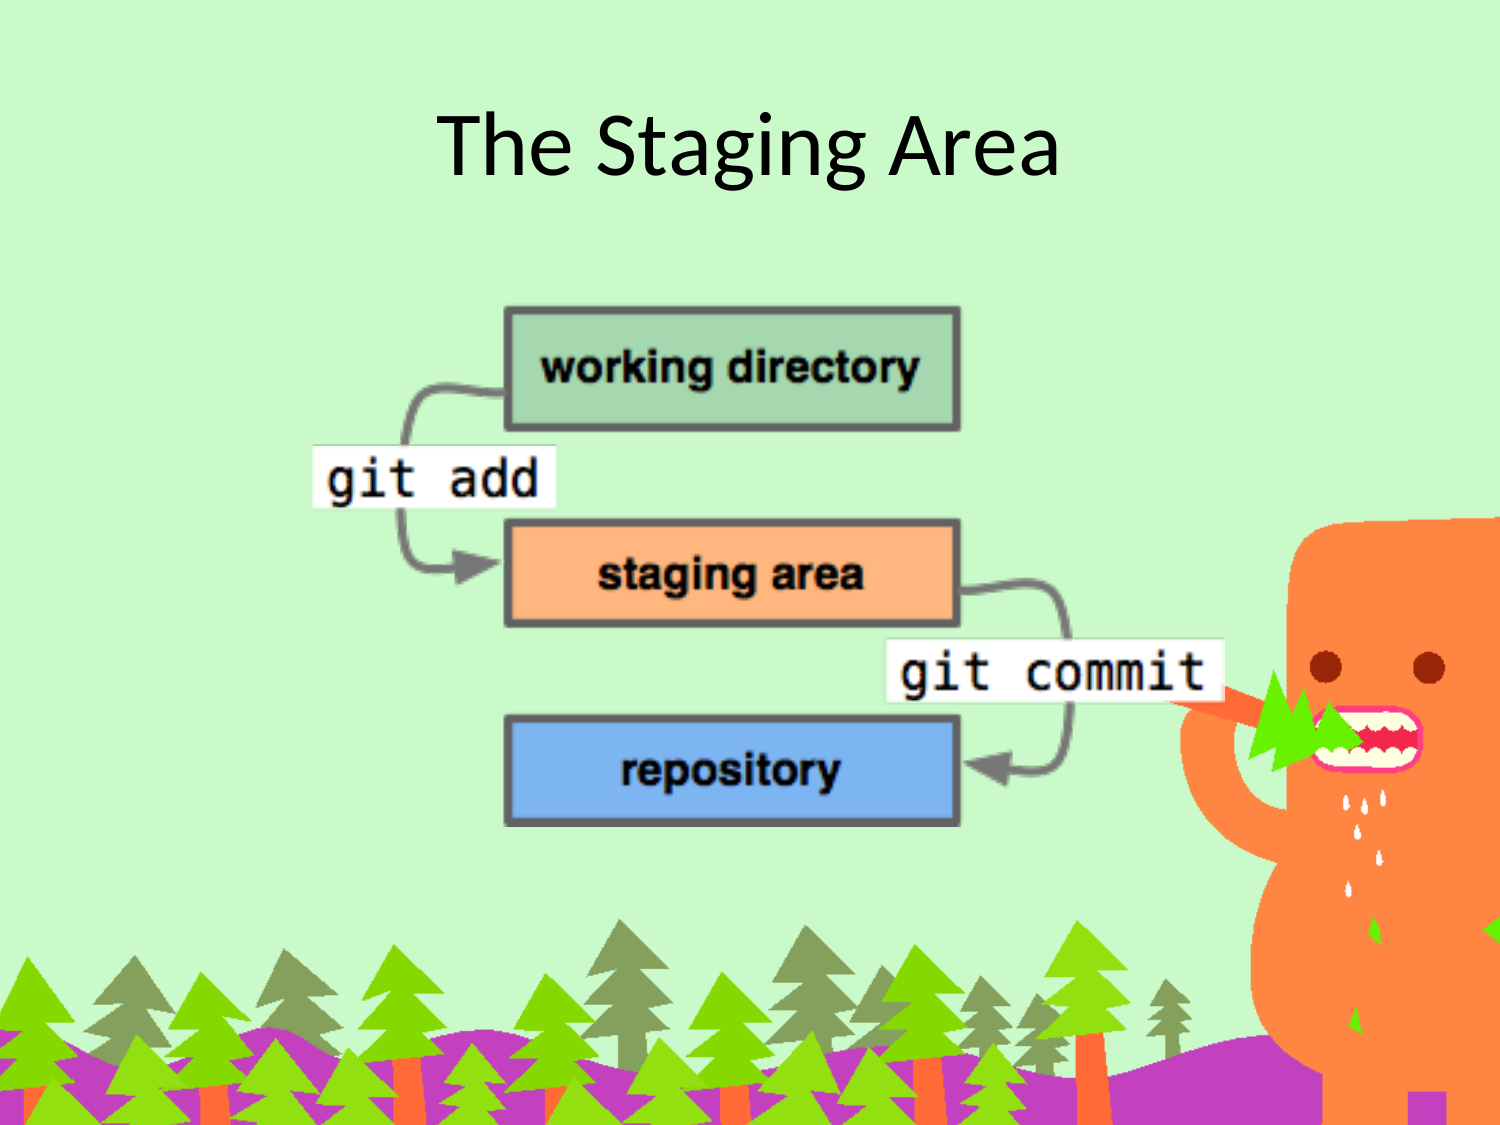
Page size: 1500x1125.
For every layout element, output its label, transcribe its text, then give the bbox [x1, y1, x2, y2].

picture [0, 0, 1500, 1125]
text_box The Staging Area [75, 45, 1426, 233]
